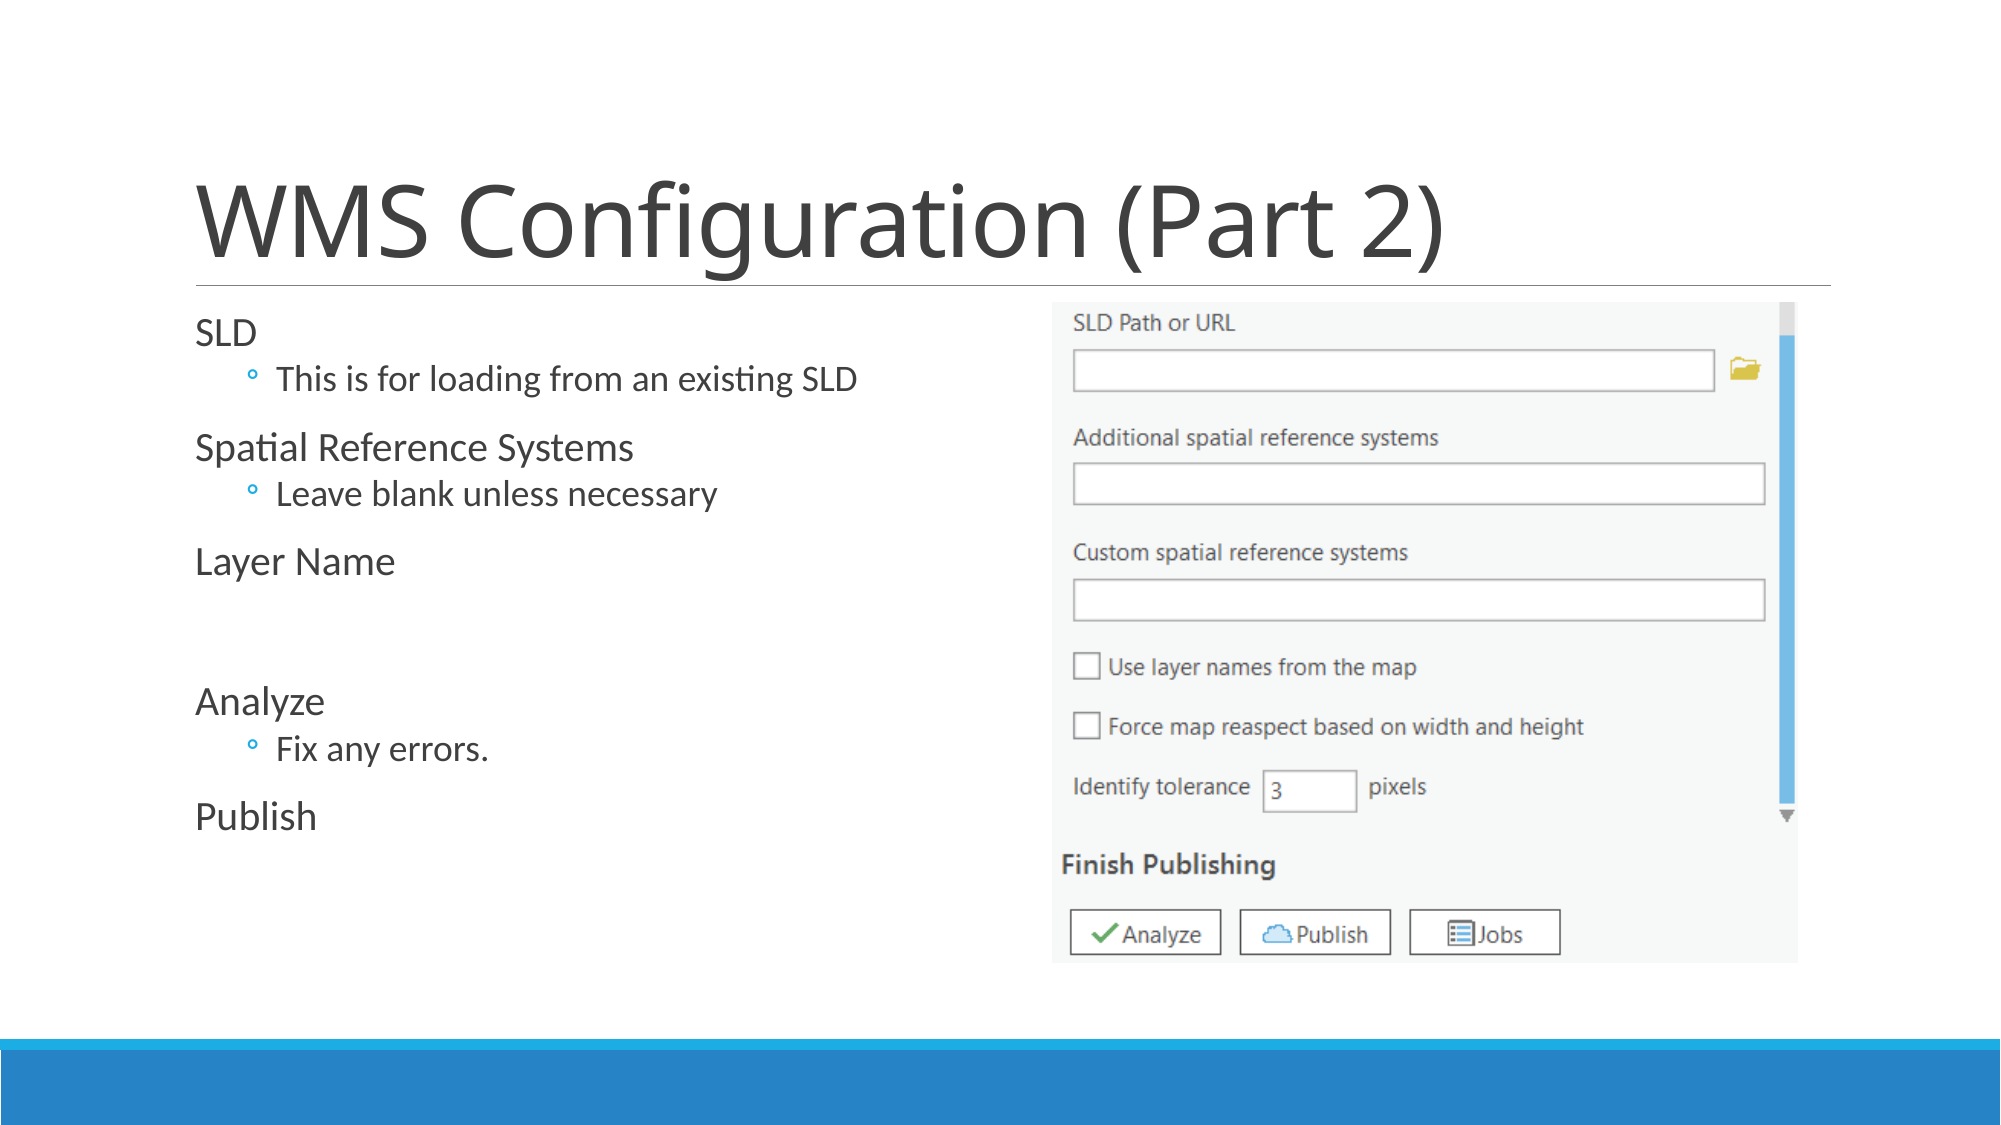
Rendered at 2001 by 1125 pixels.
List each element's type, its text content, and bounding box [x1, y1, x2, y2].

list SLD This is for loading from an existing SLD Spatial Reference Systems Leave blank unless necessary Layer Name Analyze Fix any errors. Publish [180, 302, 991, 963]
picture [1052, 302, 1798, 963]
title WMS Configuration (Part 2) [180, 47, 1831, 286]
